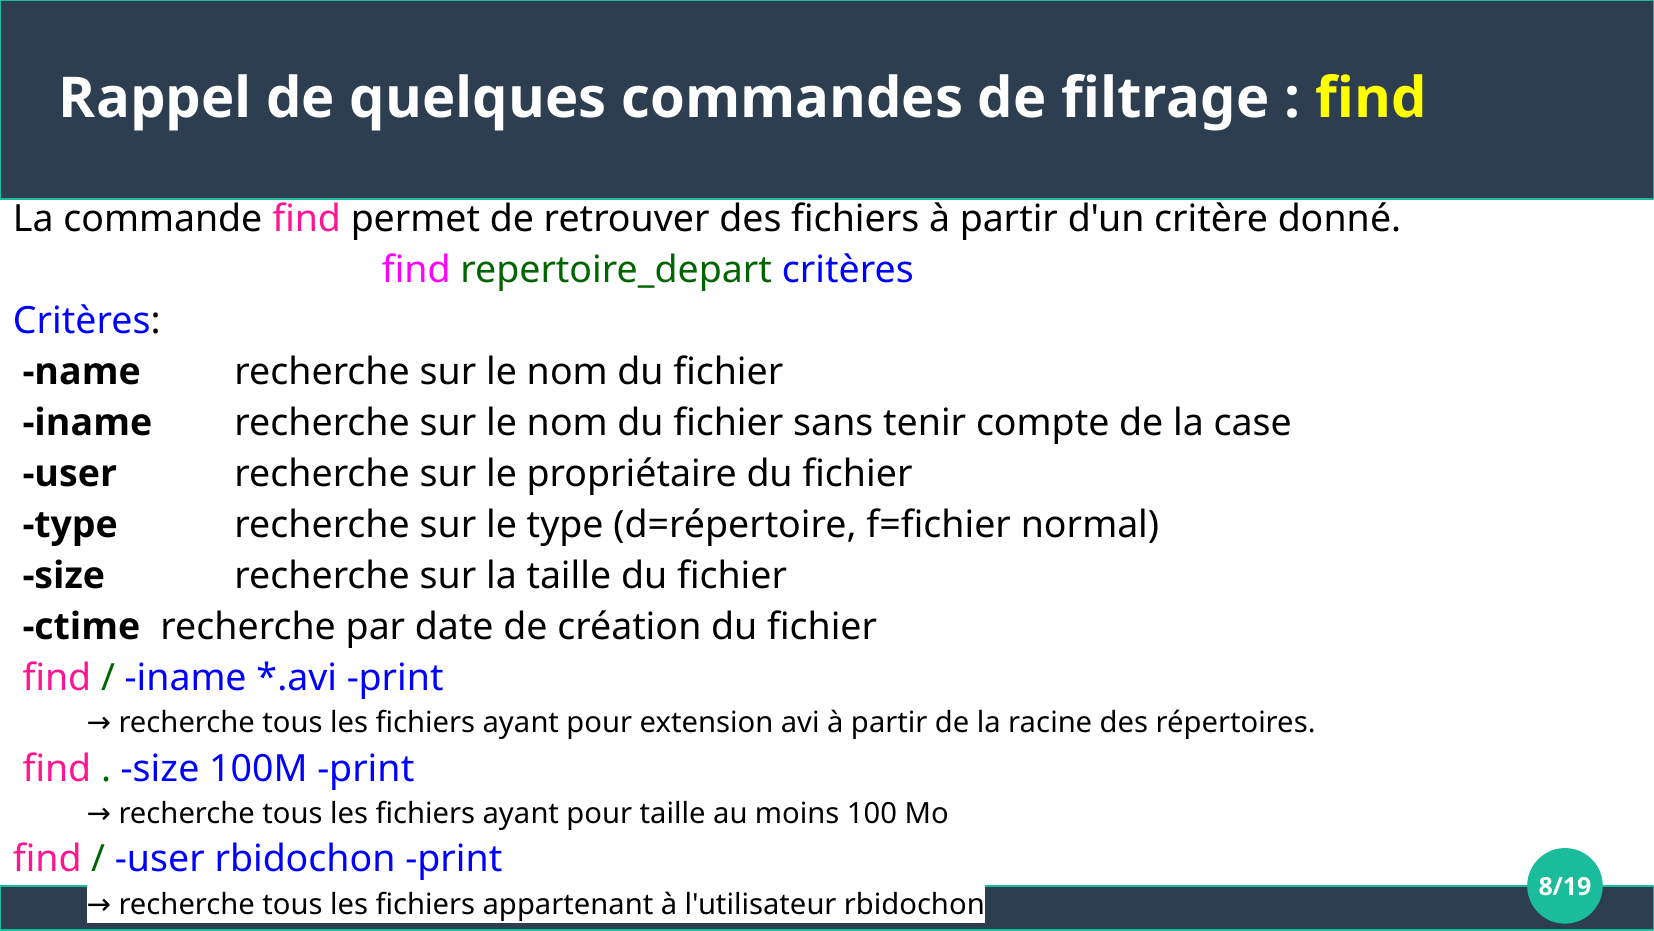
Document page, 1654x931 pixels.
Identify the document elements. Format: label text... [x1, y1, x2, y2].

title Rappel de quelques commandes de filtrage : find [59, 37, 1595, 147]
text_box La commande find permet de retrouver des fichiers à partir d'un critère donné. find repertoire_depart critères Critères: -name recherche sur le nom du fichier -iname recherche sur le nom du fichier sans tenir compte de la case -user recherche sur le propriétaire du fichier -type recherche sur le type (d=répertoire, f=fichier normal) -size recherche sur la taille du fichier -ctime recherche par date de création du fichier find / -iname *.avi -print → recherche tous les fichiers ayant pour extension avi à partir de la racine des répertoires. find . -size 100M -print → recherche tous les fichiers ayant pour taille au moins 100 Mo find / -user rbidochon -print → recherche tous les fichiers appartenant à l'utilisateur rbidochon [0, 147, 1654, 931]
